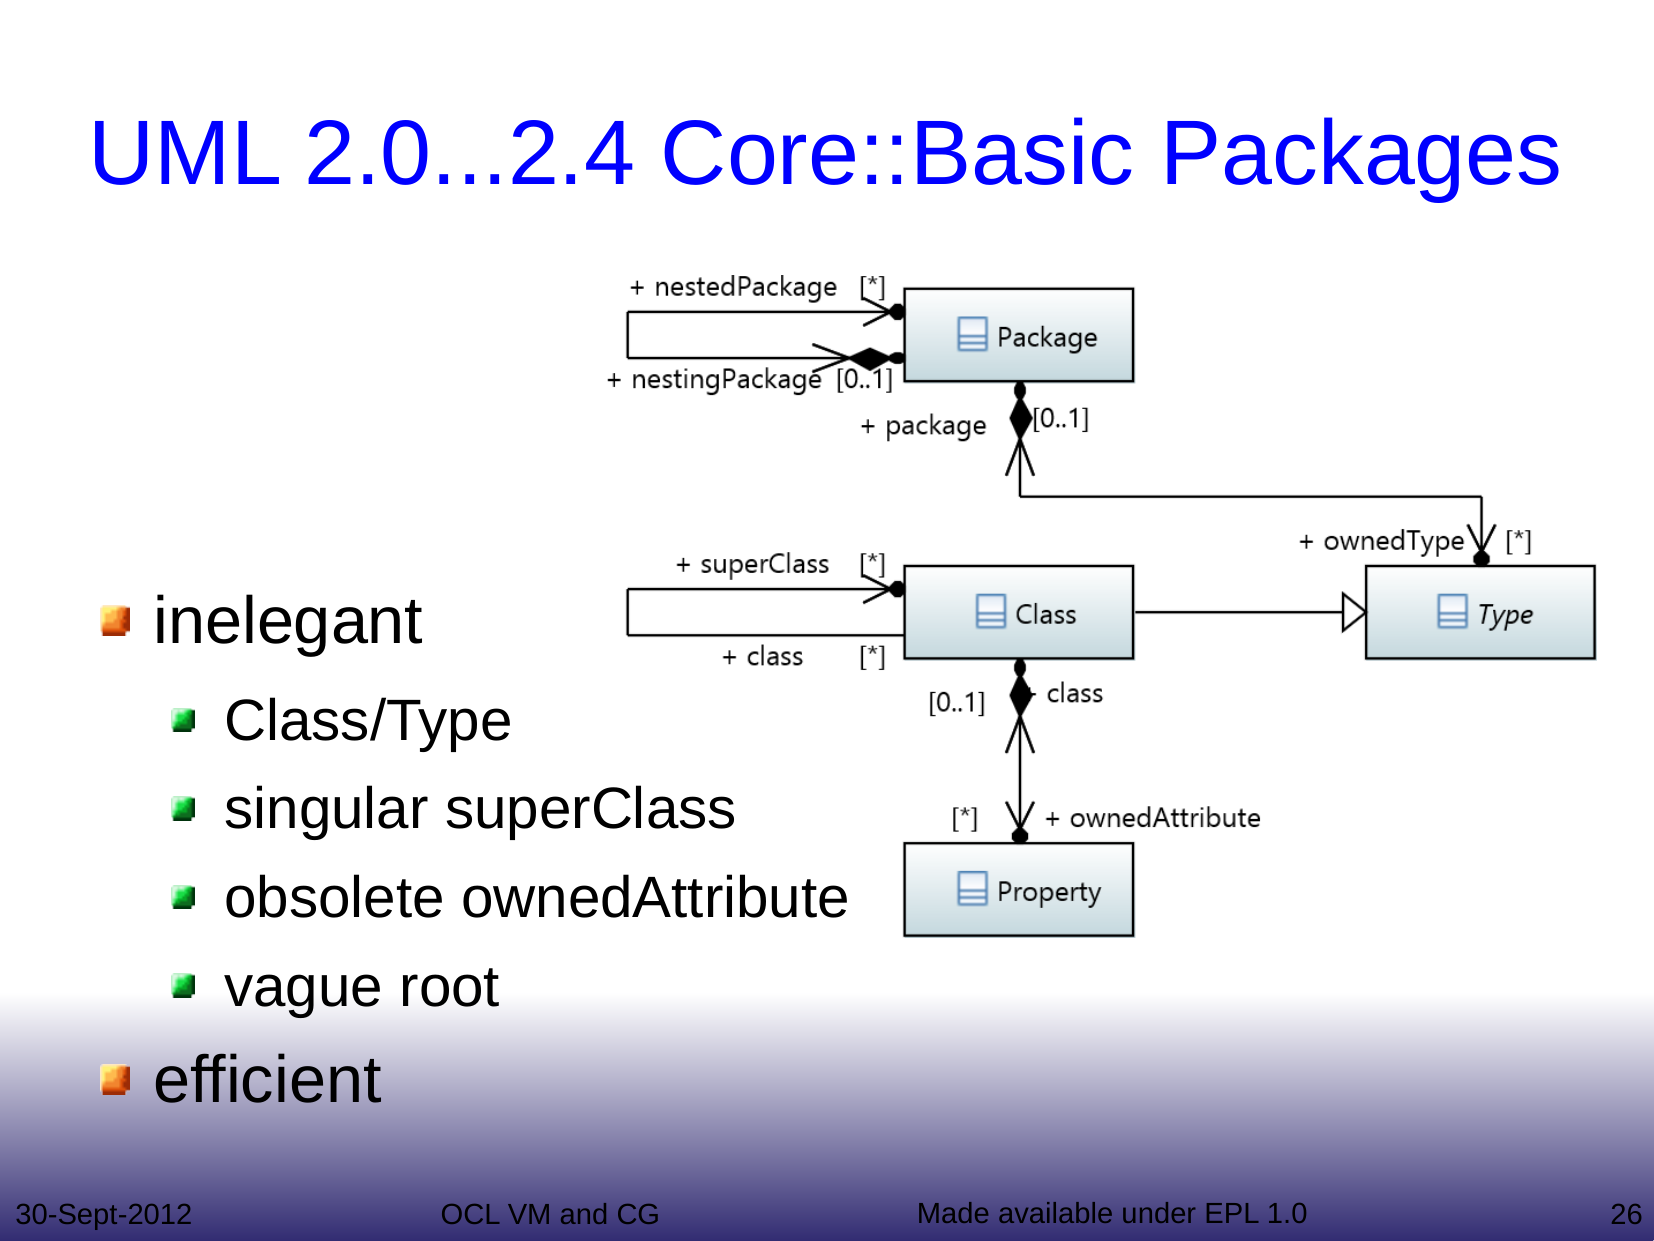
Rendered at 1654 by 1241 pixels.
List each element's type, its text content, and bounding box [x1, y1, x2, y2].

list inelegant Class/Type singular superClass obsolete ownedAttribute vague root efficient [82, 583, 1571, 1241]
picture [607, 275, 1597, 938]
title UML 2.0...2.4 Core::Basic Packages [82, 49, 1571, 257]
